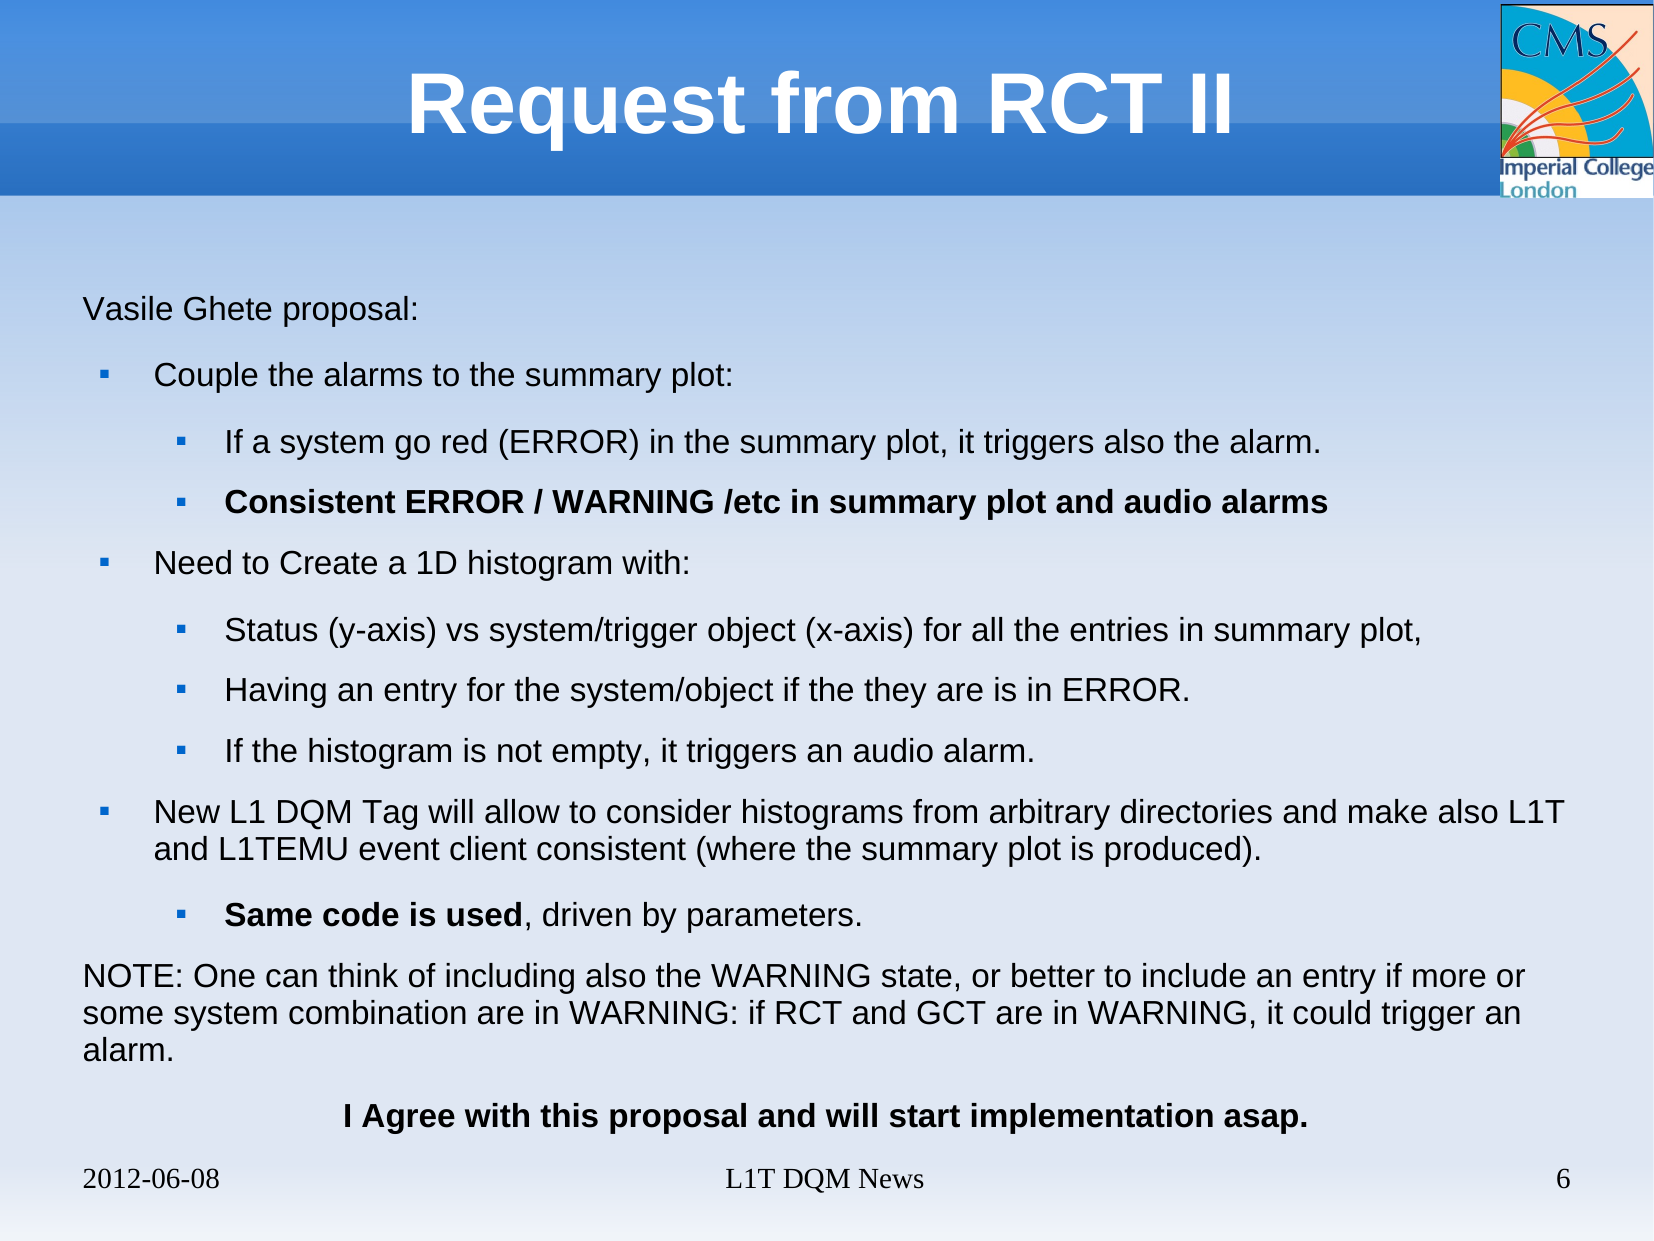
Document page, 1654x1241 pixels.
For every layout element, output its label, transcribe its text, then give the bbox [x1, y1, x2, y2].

title Request from RCT II [76, 0, 1565, 208]
list Vasile Ghete proposal: Couple the alarms to the summary plot: If a system go red (ERROR) in the summary plot, it triggers also the alarm. Consistent ERROR / WARNING /etc in summary plot and audio alarms Need to Create a 1D histogram with: Status (y-axis) vs system/trigger object (x-axis) for all the entries in summary plot, Having an entry for the system/object if the they are is in ERROR. If the histogram is not empty, it triggers an audio alarm. New L1 DQM Tag will allow to consider histograms from arbitrary directories and make also L1T and L1TEMU event client consistent (where the summary plot is produced). Same code is used, driven by parameters. NOTE: One can think of including also the WARNING state, or better to include an entry if more or some system combination are in WARNING: if RCT and GCT are in WARNING, it could trigger an alarm. I Agree with this proposal and will start implementation asap. [82, 290, 1571, 1136]
picture [0, 0, 1654, 1241]
